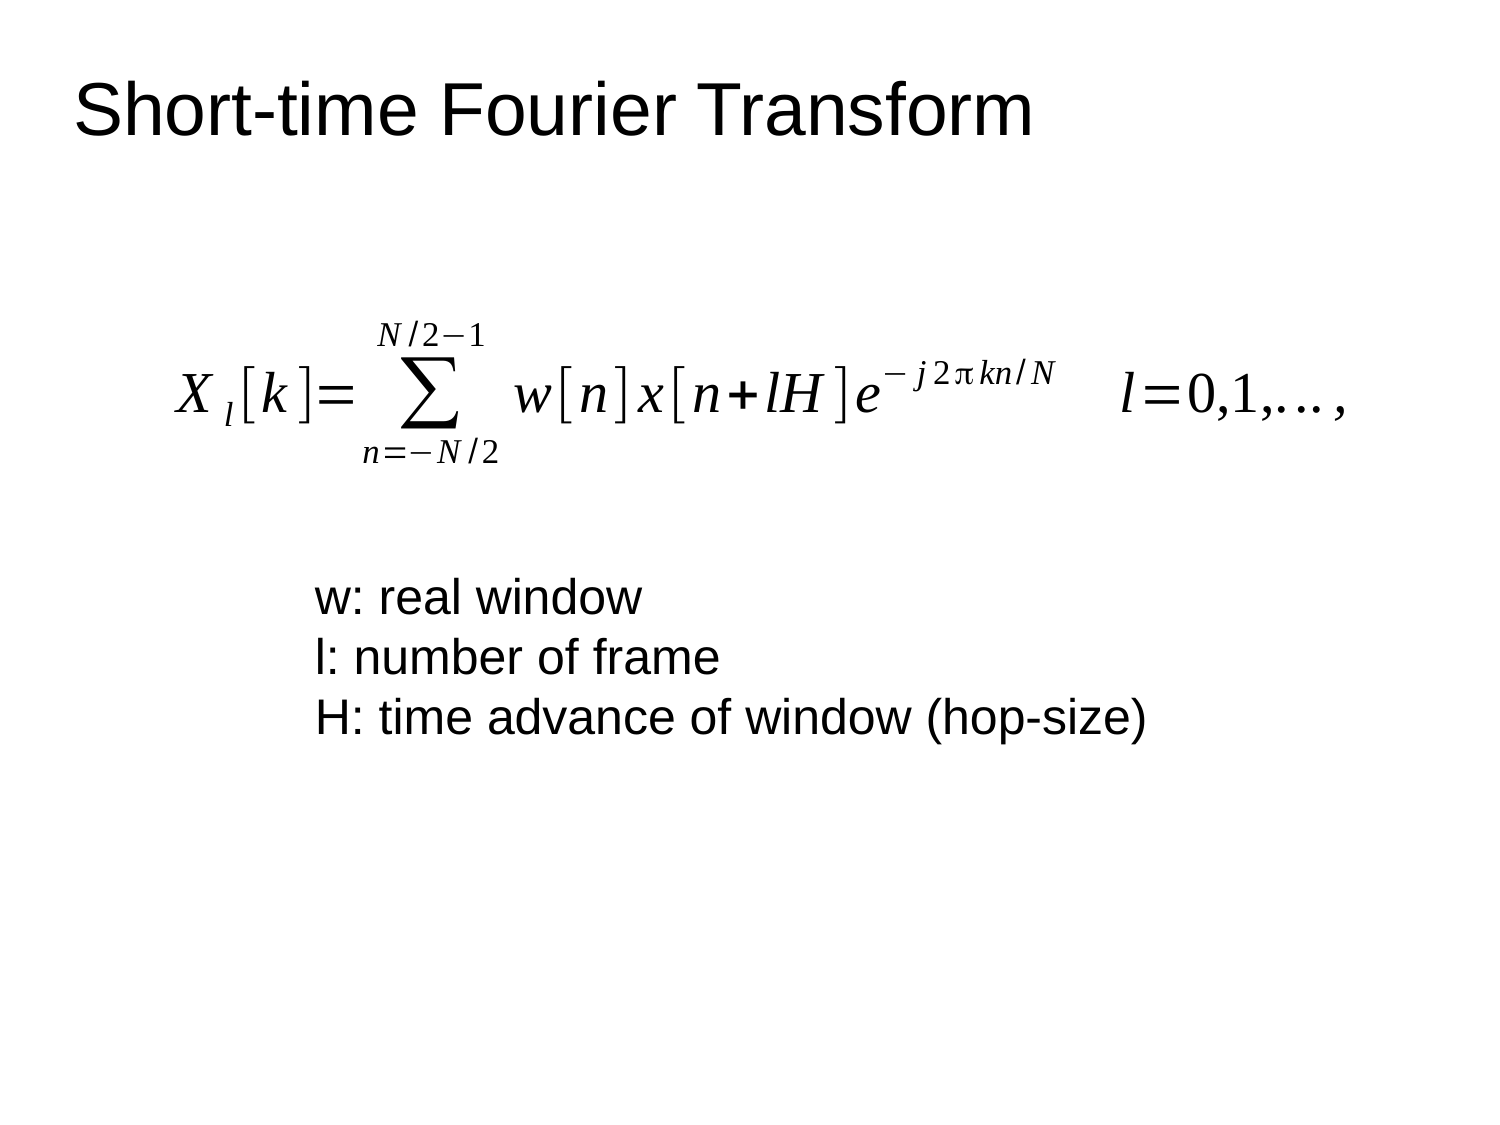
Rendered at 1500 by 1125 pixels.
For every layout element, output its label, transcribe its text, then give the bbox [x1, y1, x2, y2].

title Short-time Fourier Transform [73, 9, 1350, 198]
text_box w: real window l: number of frame H: time advance of window (hop-size) [299, 553, 1101, 734]
chart [163, 314, 1355, 472]
